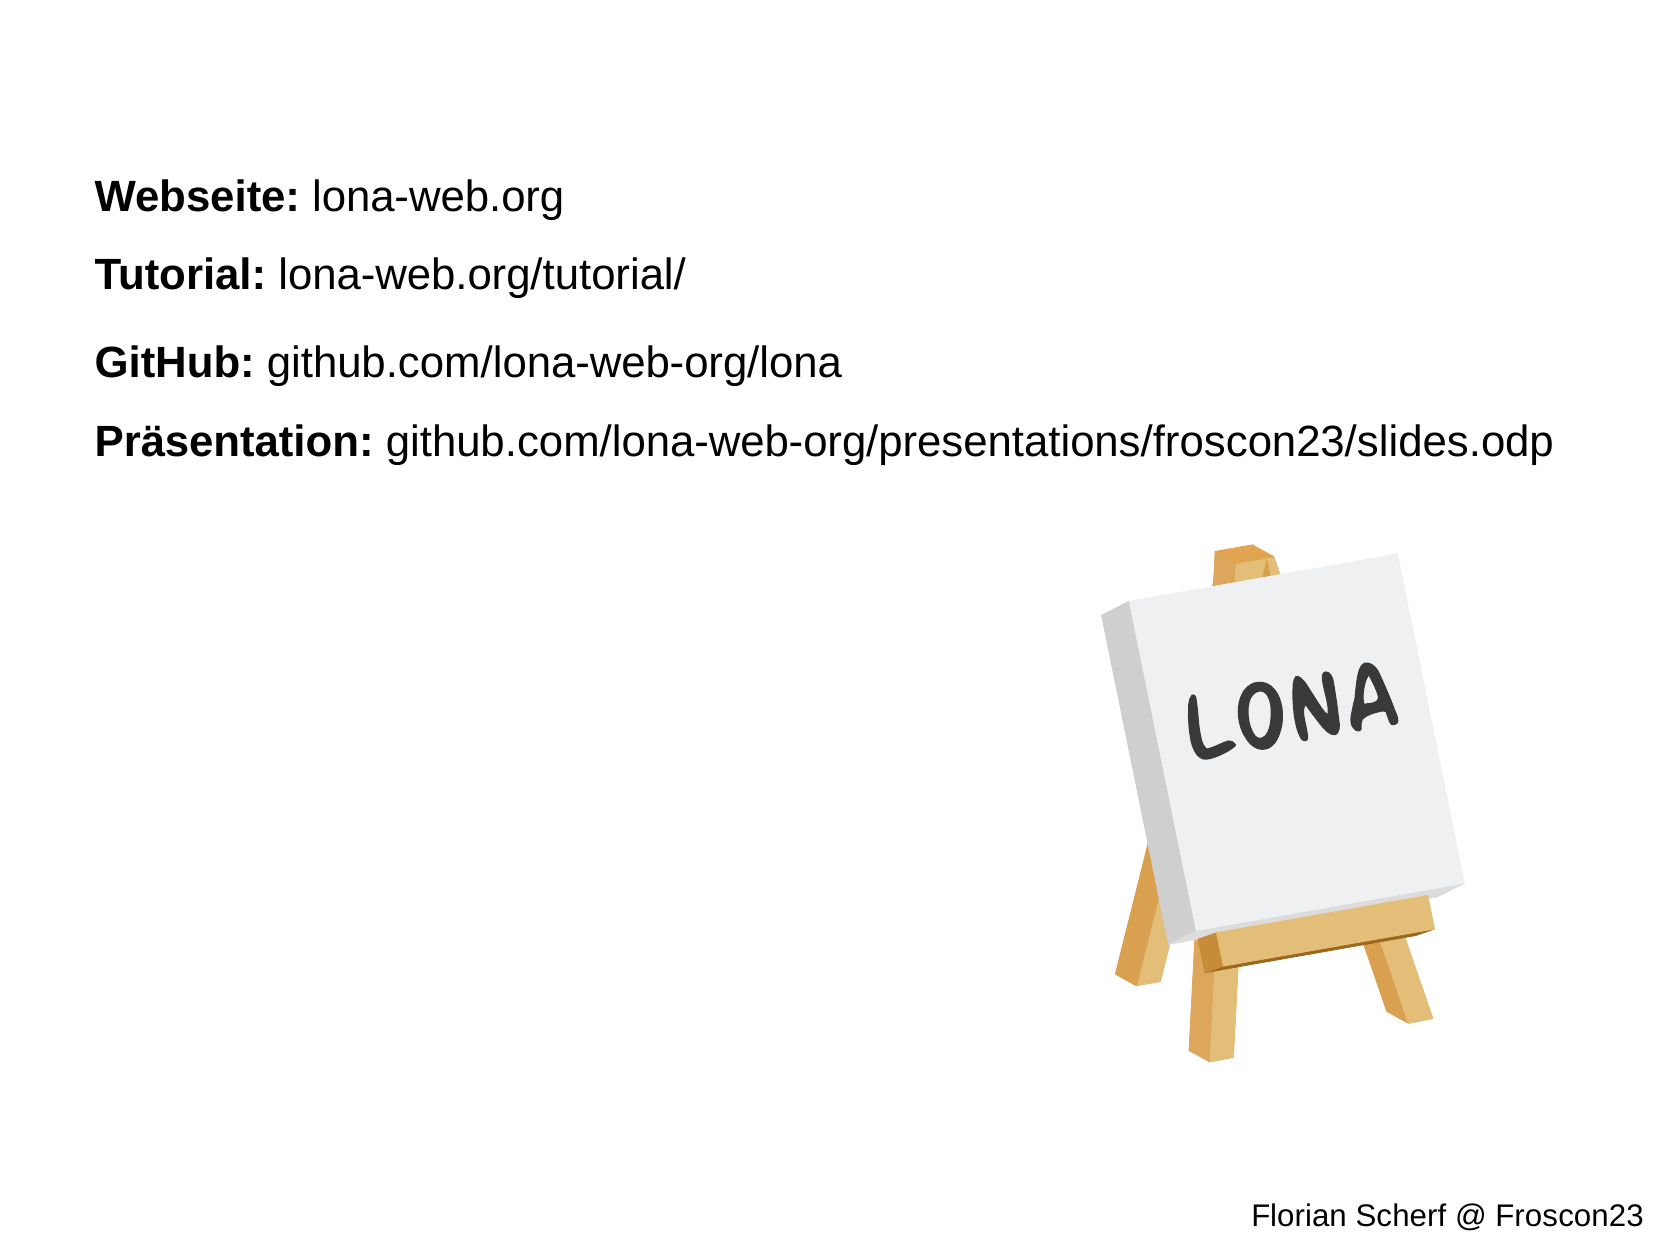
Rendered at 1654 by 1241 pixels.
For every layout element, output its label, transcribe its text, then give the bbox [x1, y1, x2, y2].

list Florian Scherf @ Froscon23 [1180, 1198, 1654, 1241]
list Webseite: lona-web.org Tutorial: lona-web.org/tutorial/ GitHub: github.com/lona-web-org/lona Präsentation: github.com/lona-web-org/presentations/froscon23/slides.odp [23, 172, 1591, 892]
picture [997, 507, 1569, 1078]
